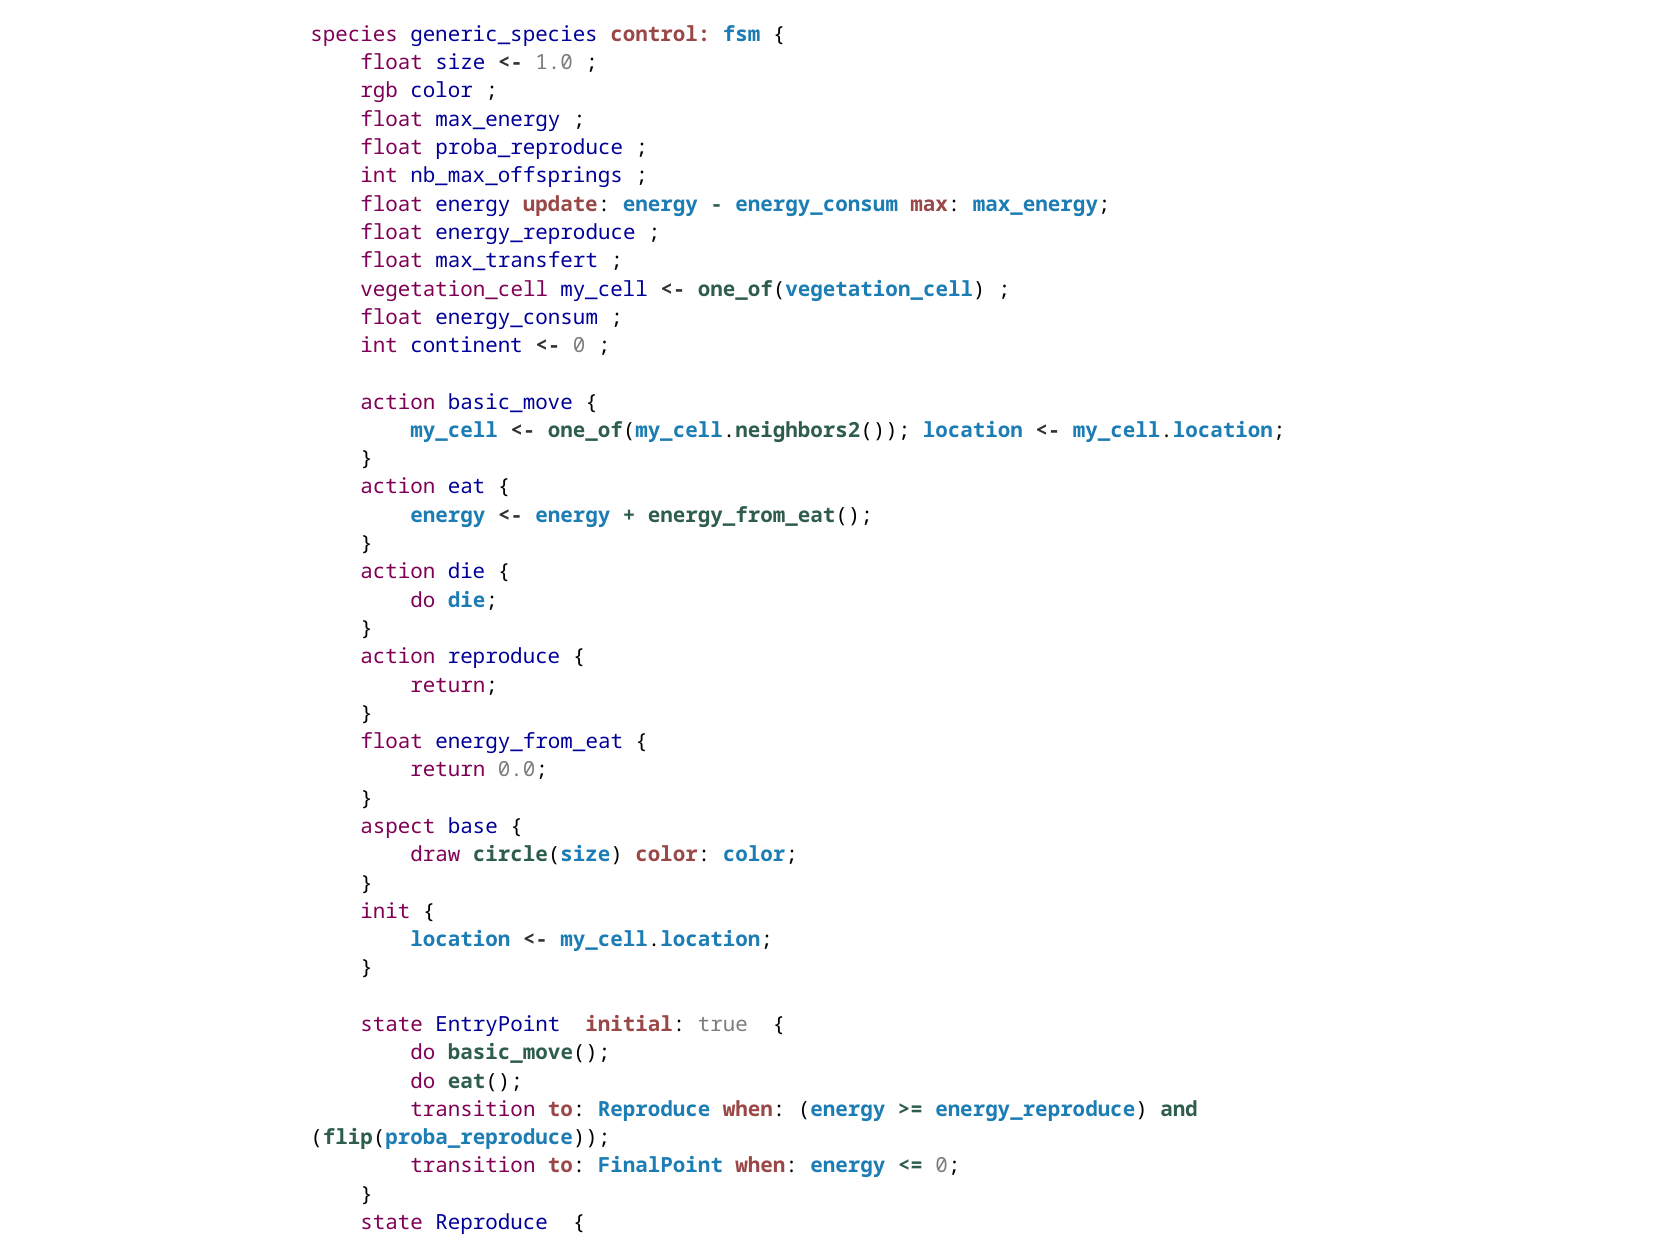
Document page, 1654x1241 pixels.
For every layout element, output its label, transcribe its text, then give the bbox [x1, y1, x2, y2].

text_box species generic_species control: fsm { float size <- 1.0 ; rgb color ; float max_energy ; float proba_reproduce ; int nb_max_offsprings ; float energy update: energy - energy_consum max: max_energy; float energy_reproduce ; float max_transfert ; vegetation_cell my_cell <- one_of(vegetation_cell) ; float energy_consum ; int continent <- 0 ; action basic_move { my_cell <- one_of(my_cell.neighbors2()); location <- my_cell.location; } action eat { energy <- energy + energy_from_eat(); } action die { do die; } action reproduce { return; } float energy_from_eat { return 0.0; } aspect base { draw circle(size) color: color; } init { location <- my_cell.location; } state EntryPoint initial: true { do basic_move(); do eat(); transition to: Reproduce when: (energy >= energy_reproduce) and (flip(proba_reproduce)); transition to: FinalPoint when: energy <= 0; } state Reproduce { do reproduce(); transition to: EntryPoint when: (energy < energy_reproduce) or !(flip(proba_reproduce)); transition to: FinalPoint when: energy <= 0; } state FinalPoint final: true { do die(); } } [295, 11, 1430, 1241]
